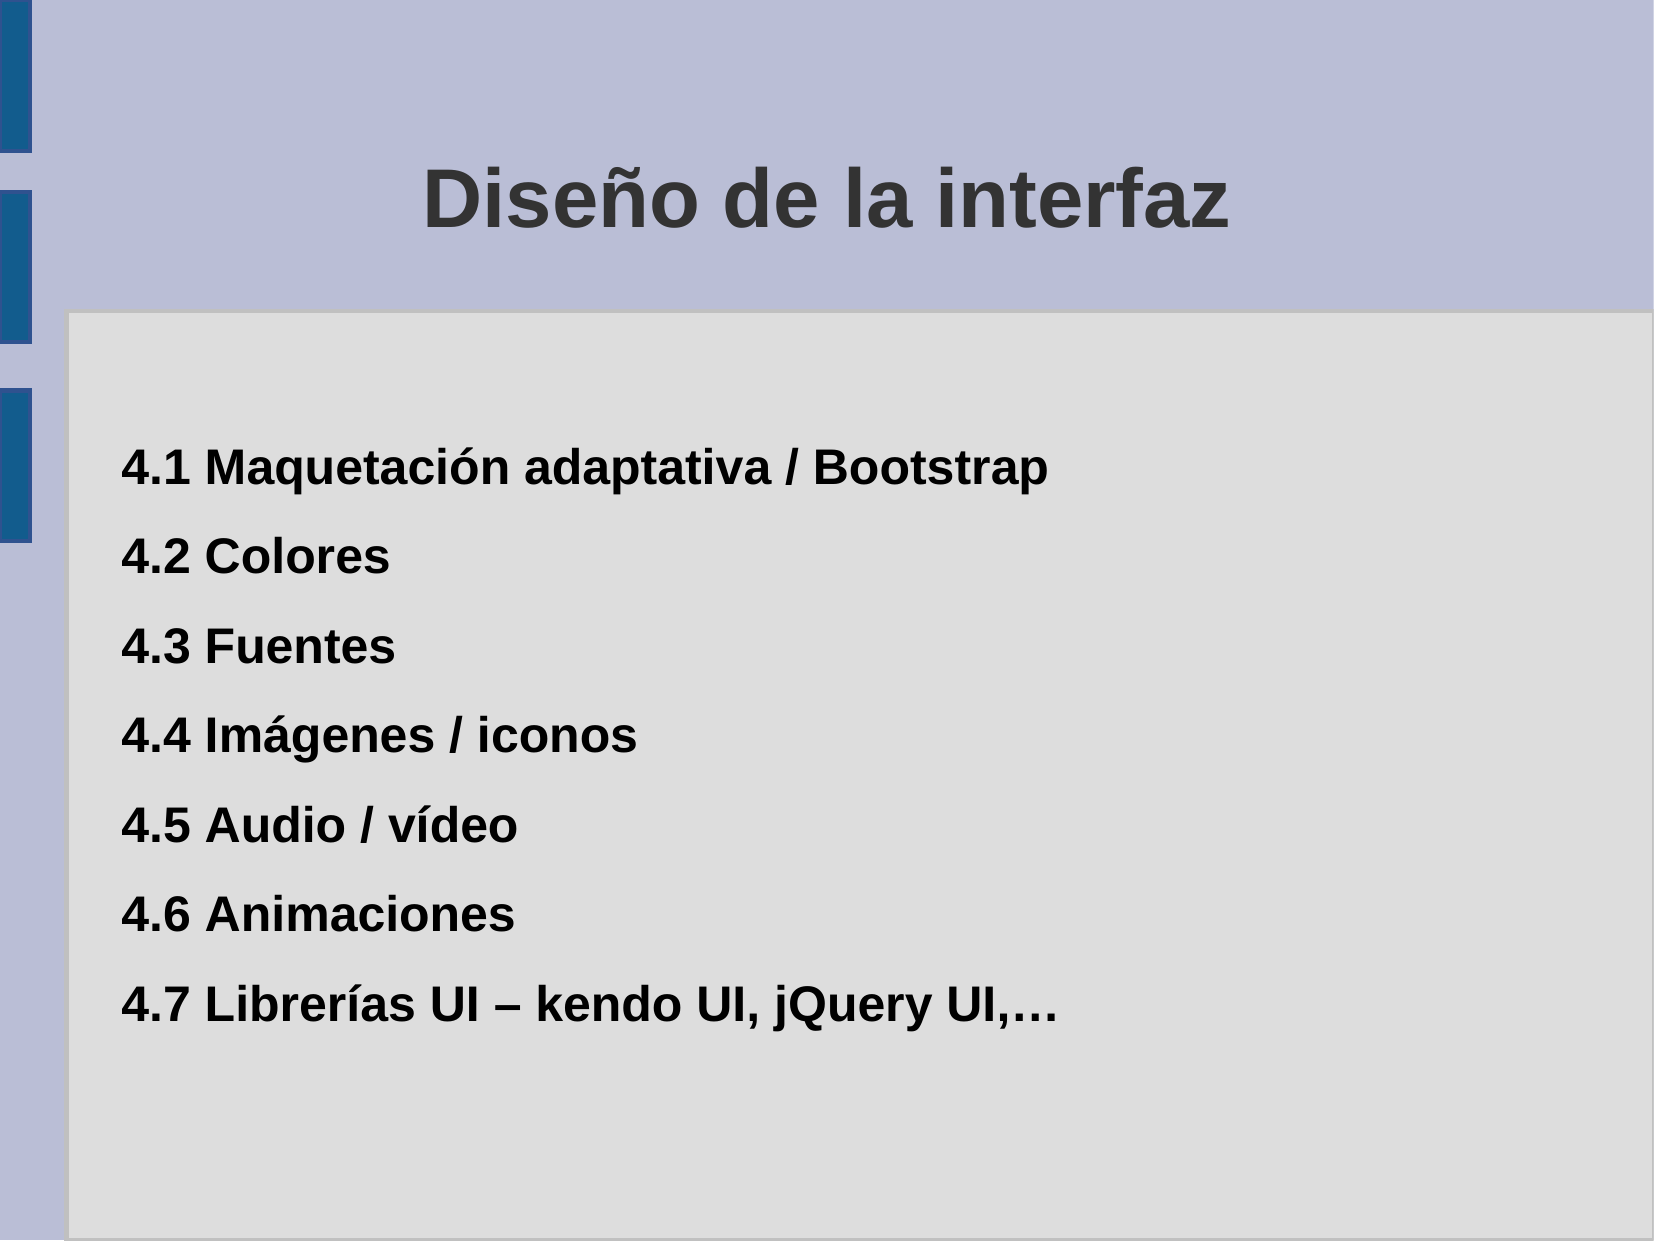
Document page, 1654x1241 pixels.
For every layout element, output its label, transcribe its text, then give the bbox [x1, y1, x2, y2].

title Diseño de la interfaz [121, 91, 1534, 299]
list 4.1 Maquetación adaptativa / Bootstrap 4.2 Colores 4.3 Fuentes 4.4 Imágenes / iconos 4.5 Audio / vídeo 4.6 Animaciones 4.7 Librerías UI – kendo UI, jQuery UI,… [121, 344, 1534, 1127]
